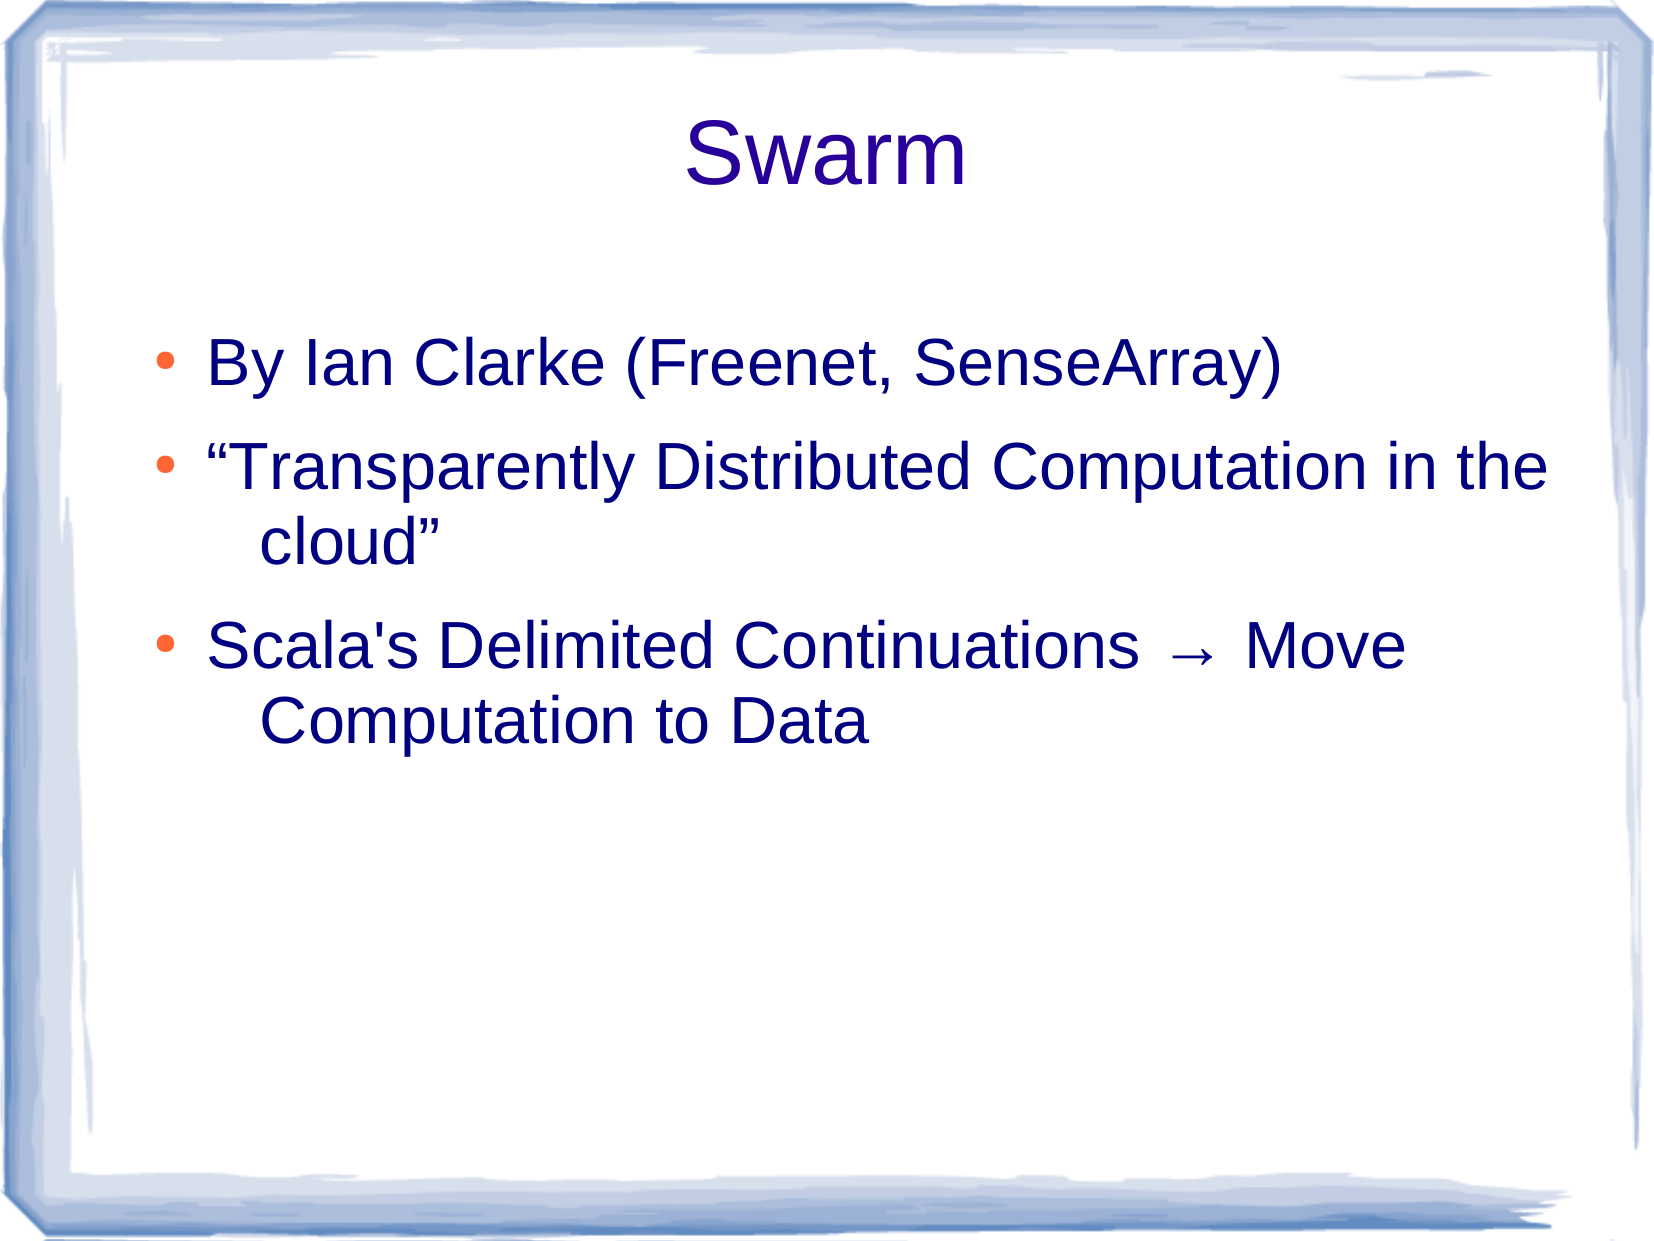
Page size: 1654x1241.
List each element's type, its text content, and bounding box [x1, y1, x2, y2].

picture [0, 0, 1654, 1241]
title Swarm [82, 56, 1571, 250]
list By Ian Clarke (Freenet, SenseArray) “Transparently Distributed Computation in the cloud” Scala's Delimited Continuations → Move Computation to Data [118, 324, 1571, 1129]
